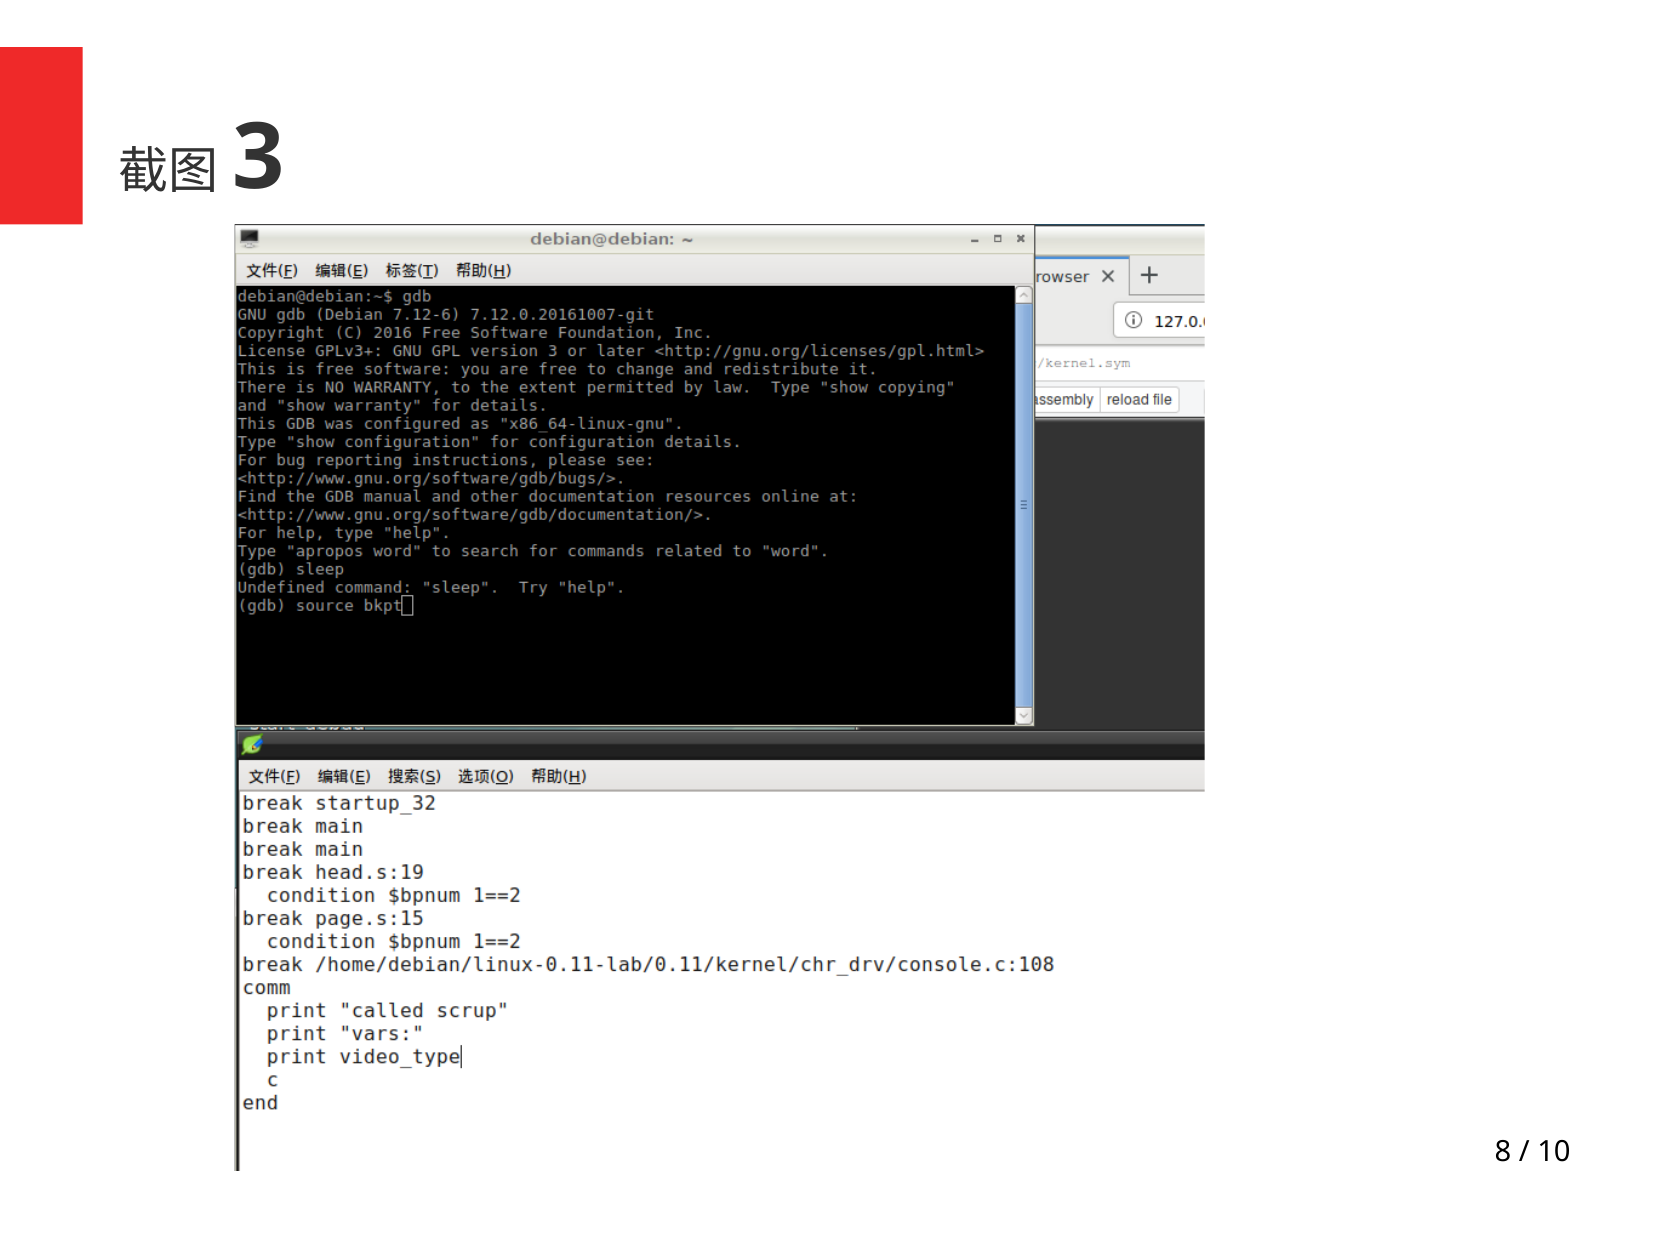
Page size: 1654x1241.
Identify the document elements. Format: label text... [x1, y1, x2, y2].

picture [234, 224, 1205, 1171]
title 截图3 [118, 49, 1571, 257]
